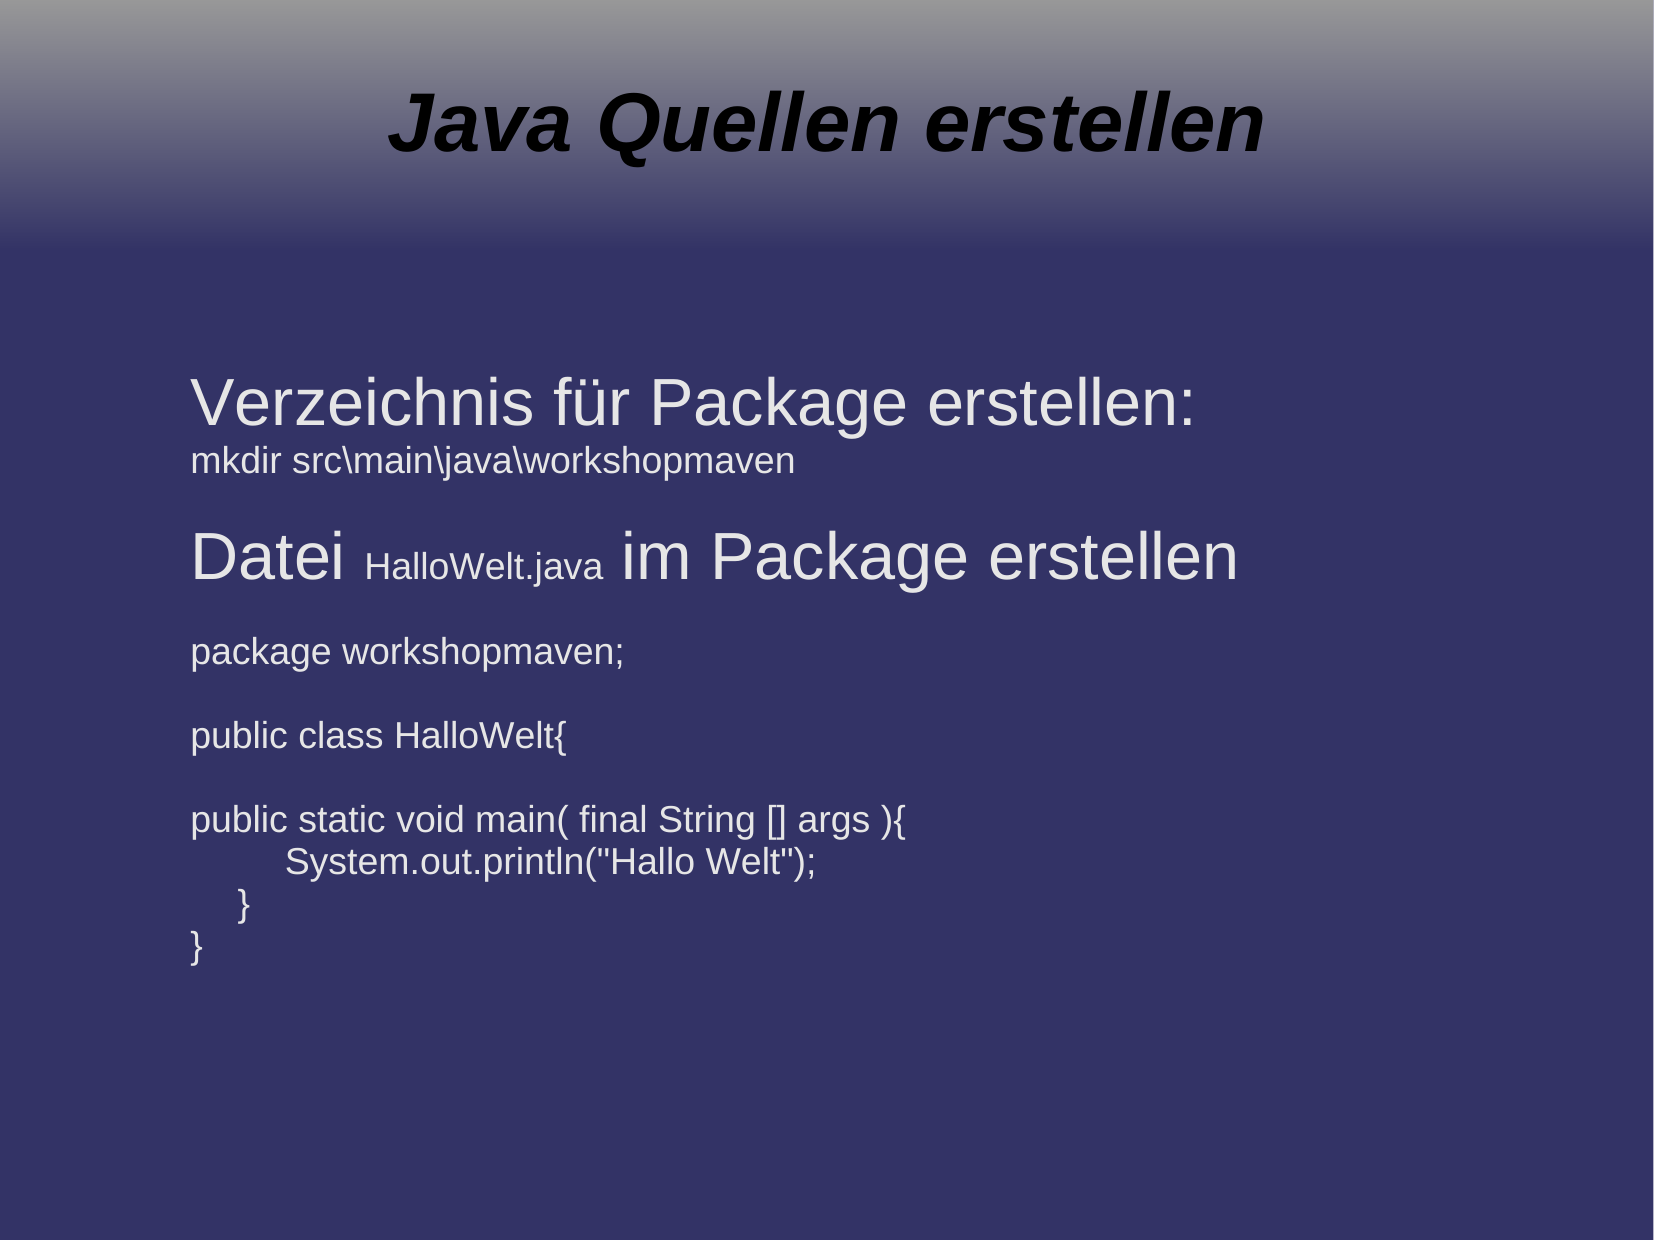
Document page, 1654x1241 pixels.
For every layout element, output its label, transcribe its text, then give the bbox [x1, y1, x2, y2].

list Verzeichnis für Package erstellen: mkdir src\main\java\workshopmaven Datei HalloWelt.java im Package erstellen package workshopmaven; public class HalloWelt{ public static void main( final String [] args ){ System.out.println("Hallo Welt"); } } [178, 364, 1570, 1147]
title Java Quellen erstellen [121, 19, 1534, 227]
